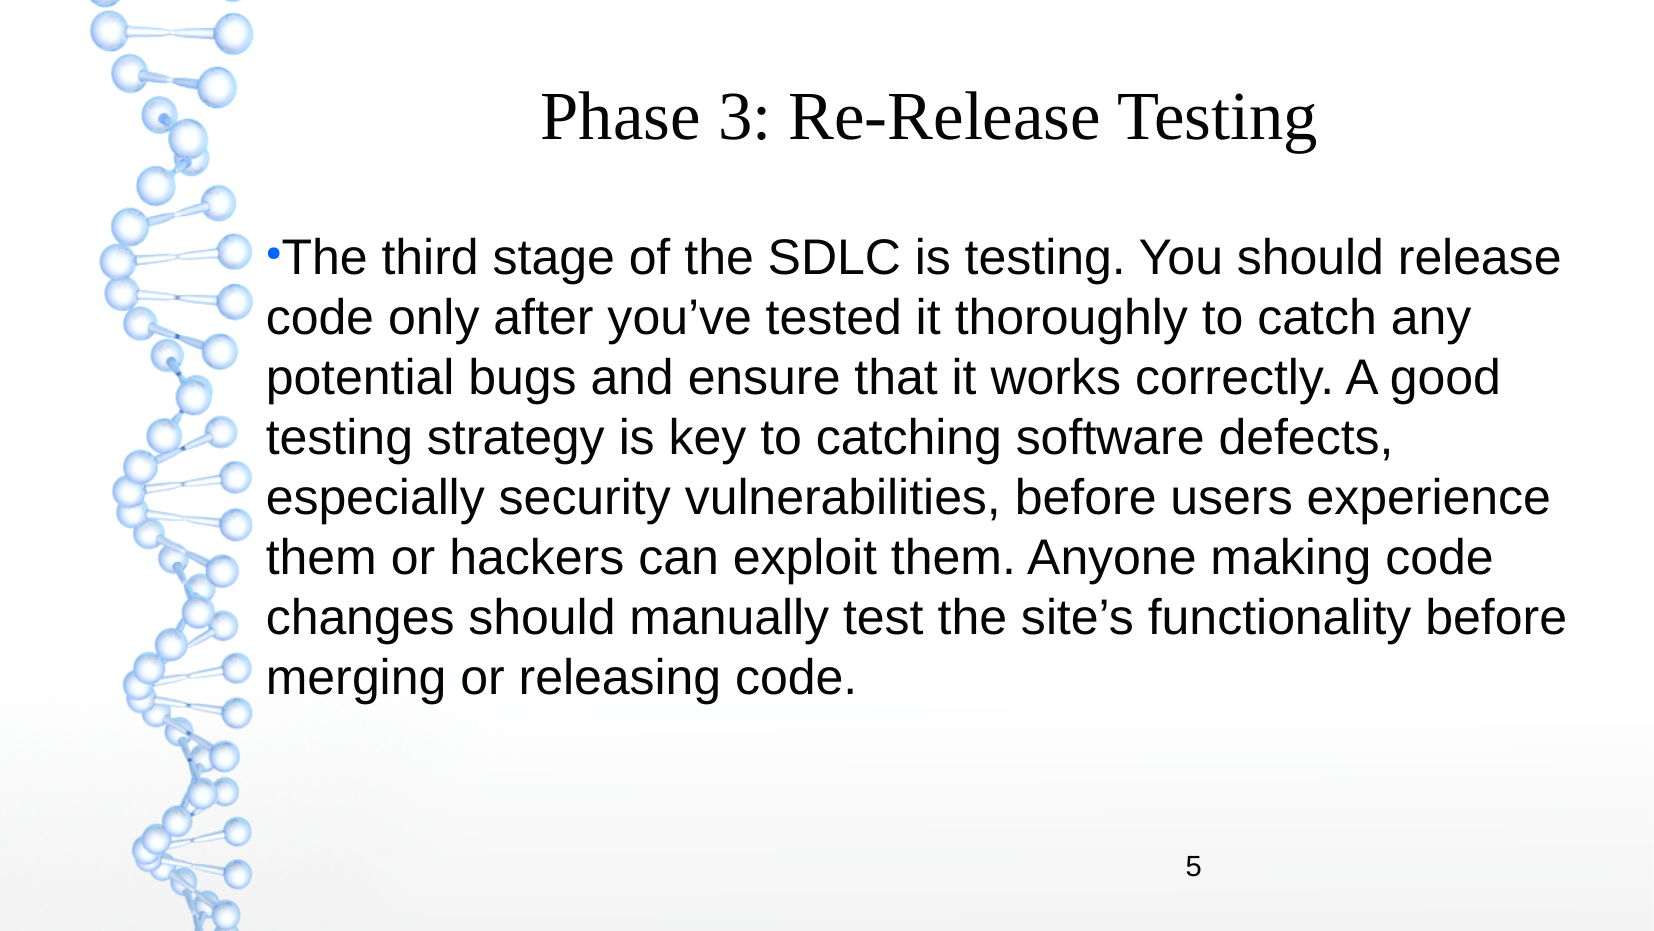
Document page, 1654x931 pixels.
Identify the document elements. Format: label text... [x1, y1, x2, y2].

list The third stage of the SDLC is testing. You should release code only after you’ve tested it thoroughly to catch any potential bugs and ensure that it works correctly. A good testing strategy is key to catching software defects, especially security vulnerabilities, before users experience them or hackers can exploit them. Anyone making code changes should manually test the site’s functionality before merging or releasing code. [265, 224, 1595, 764]
text_box [1185, 847, 1571, 912]
title Phase 3: Re-Release Testing [265, 35, 1595, 189]
